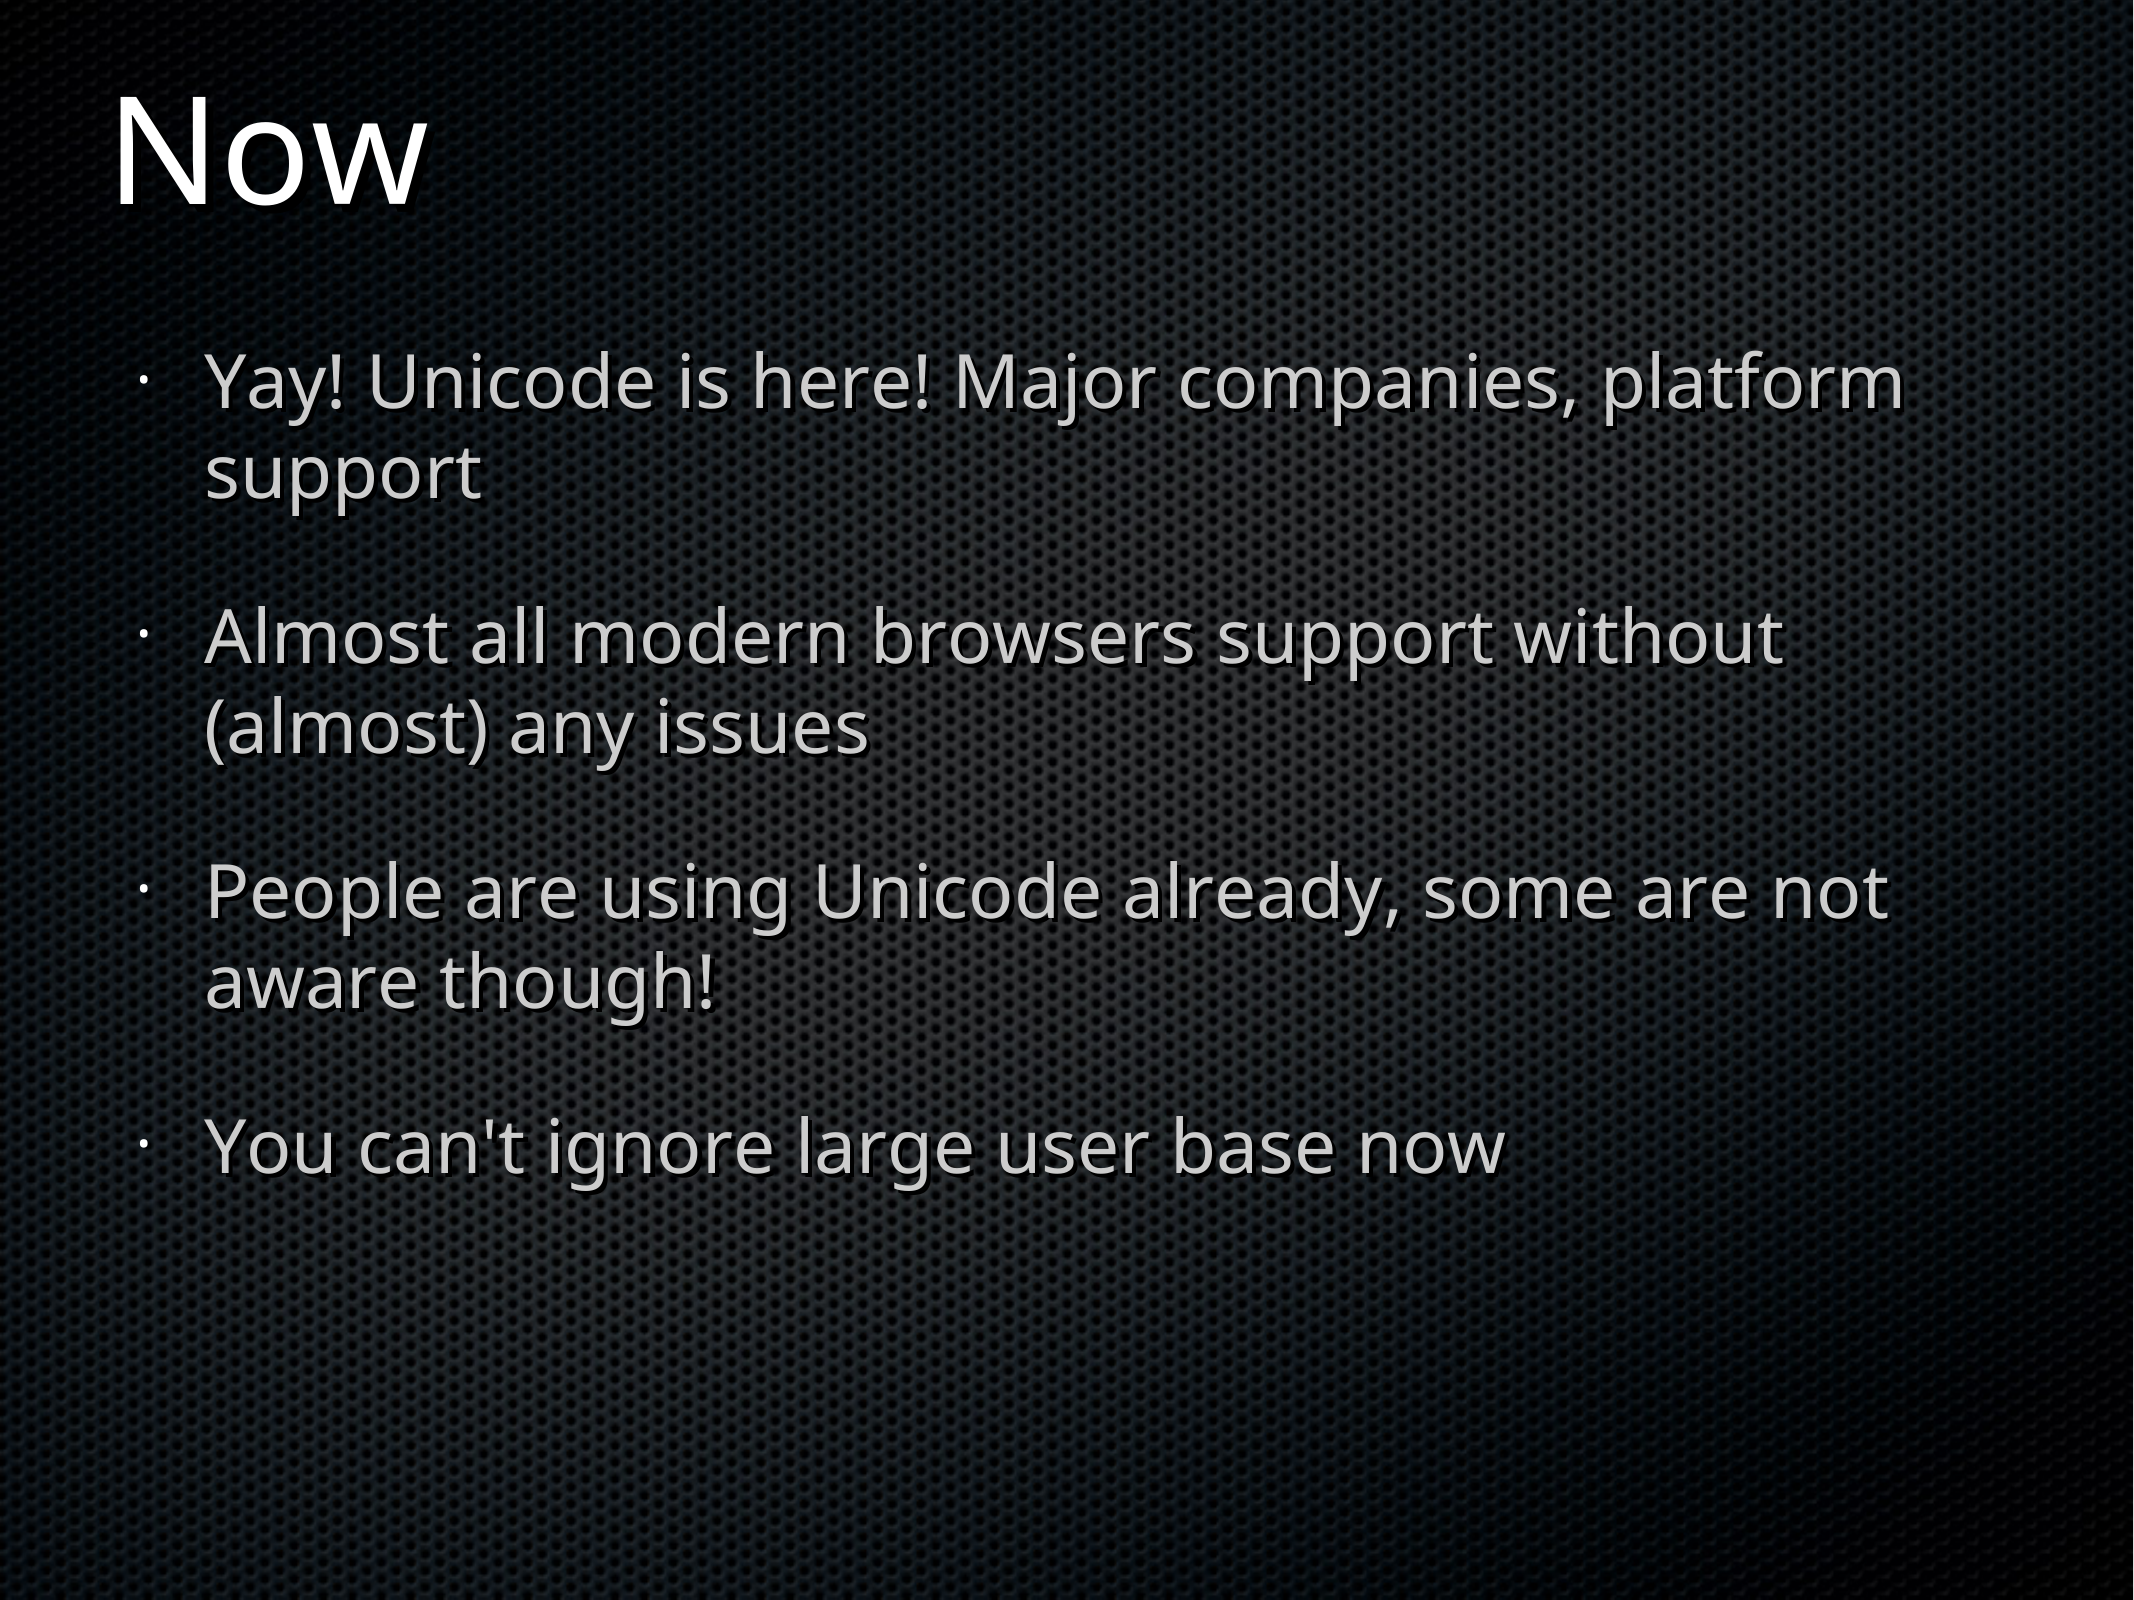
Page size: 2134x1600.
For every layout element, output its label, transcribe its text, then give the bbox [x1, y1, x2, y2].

list Yay! Unicode is here! Major companies, platform support Almost all modern browsers support without (almost) any issues People are using Unicode already, some are not aware though! You can't ignore large user base now [129, 325, 2005, 1476]
picture [0, 0, 2134, 1600]
title Now [106, 18, 2027, 271]
